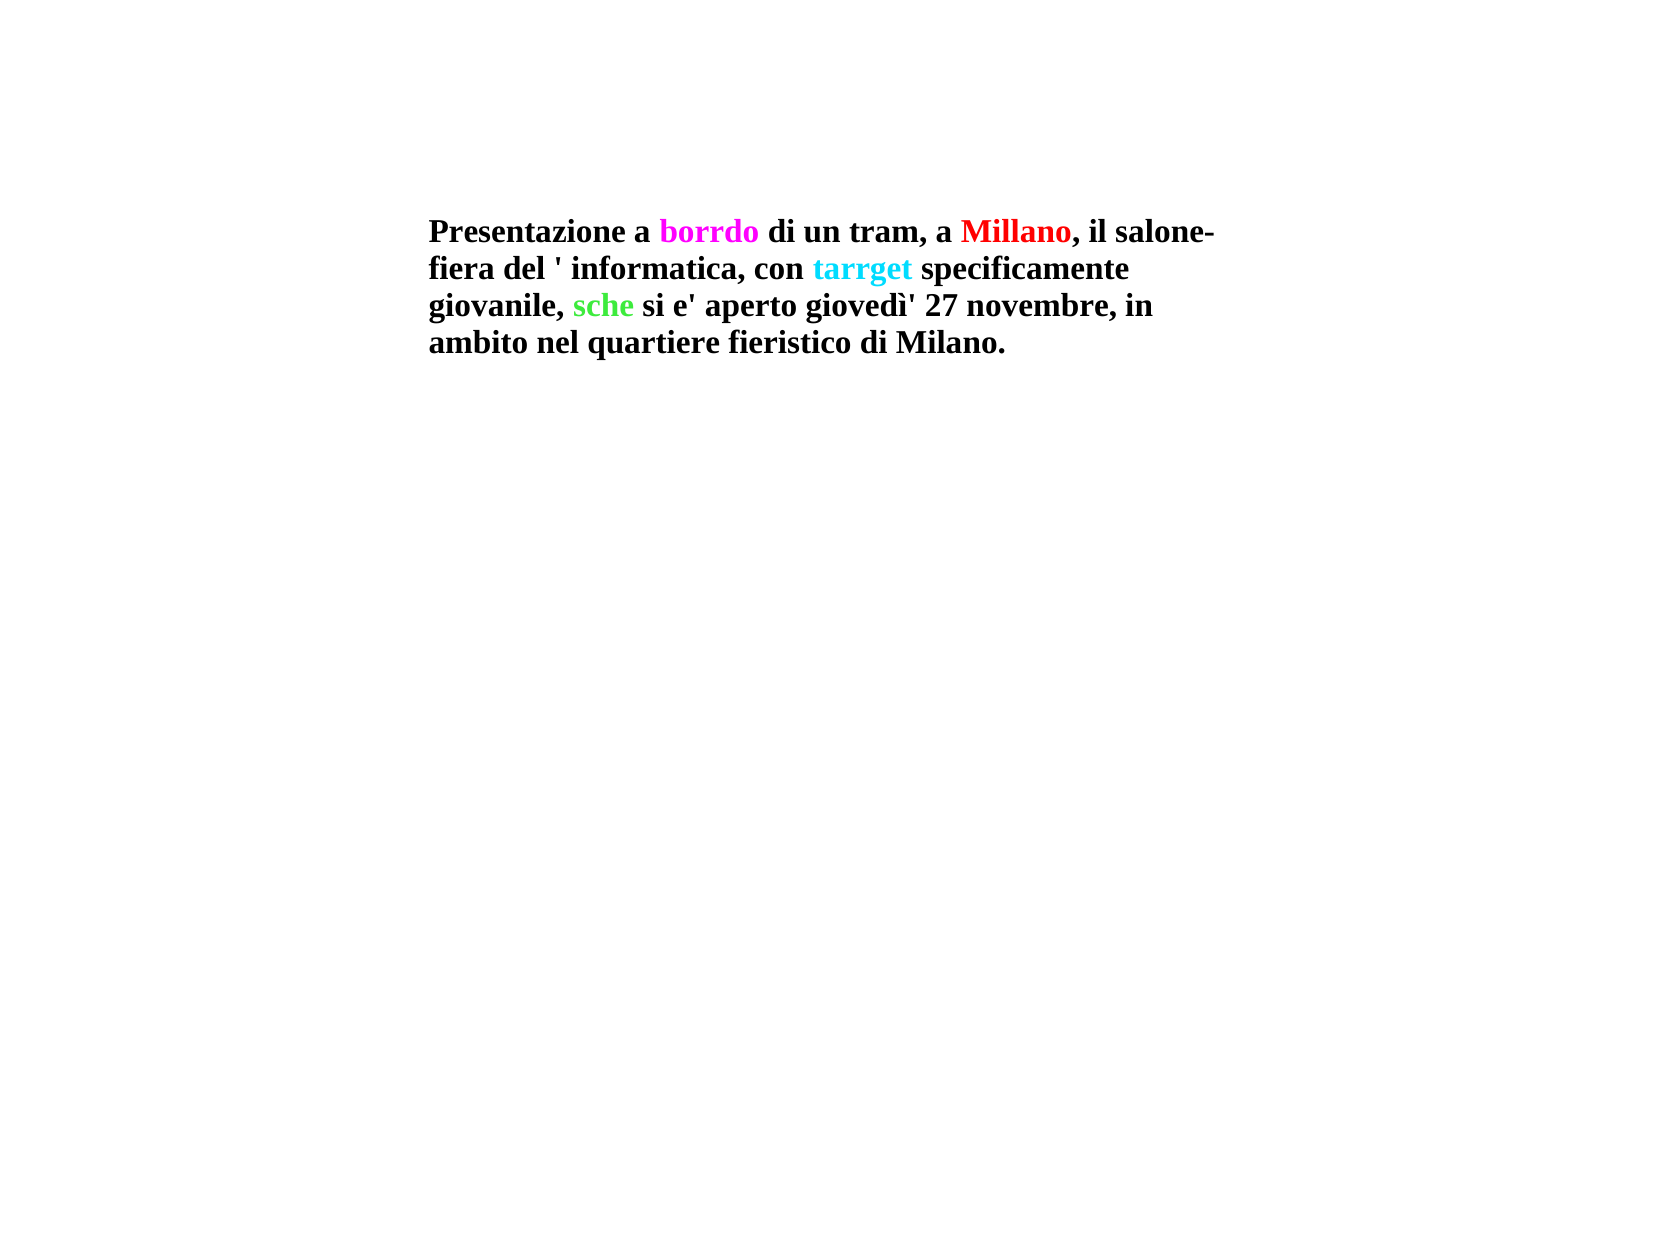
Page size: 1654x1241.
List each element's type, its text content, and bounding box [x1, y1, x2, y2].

text_box Presentazione a borrdo di un tram, a Millano, il salone-fiera del ' informatica, con tarrget specificamente giovanile, sche si e' aperto giovedì' 27 novembre, in ambito nel quartiere fieristico di Milano. [428, 212, 1239, 889]
